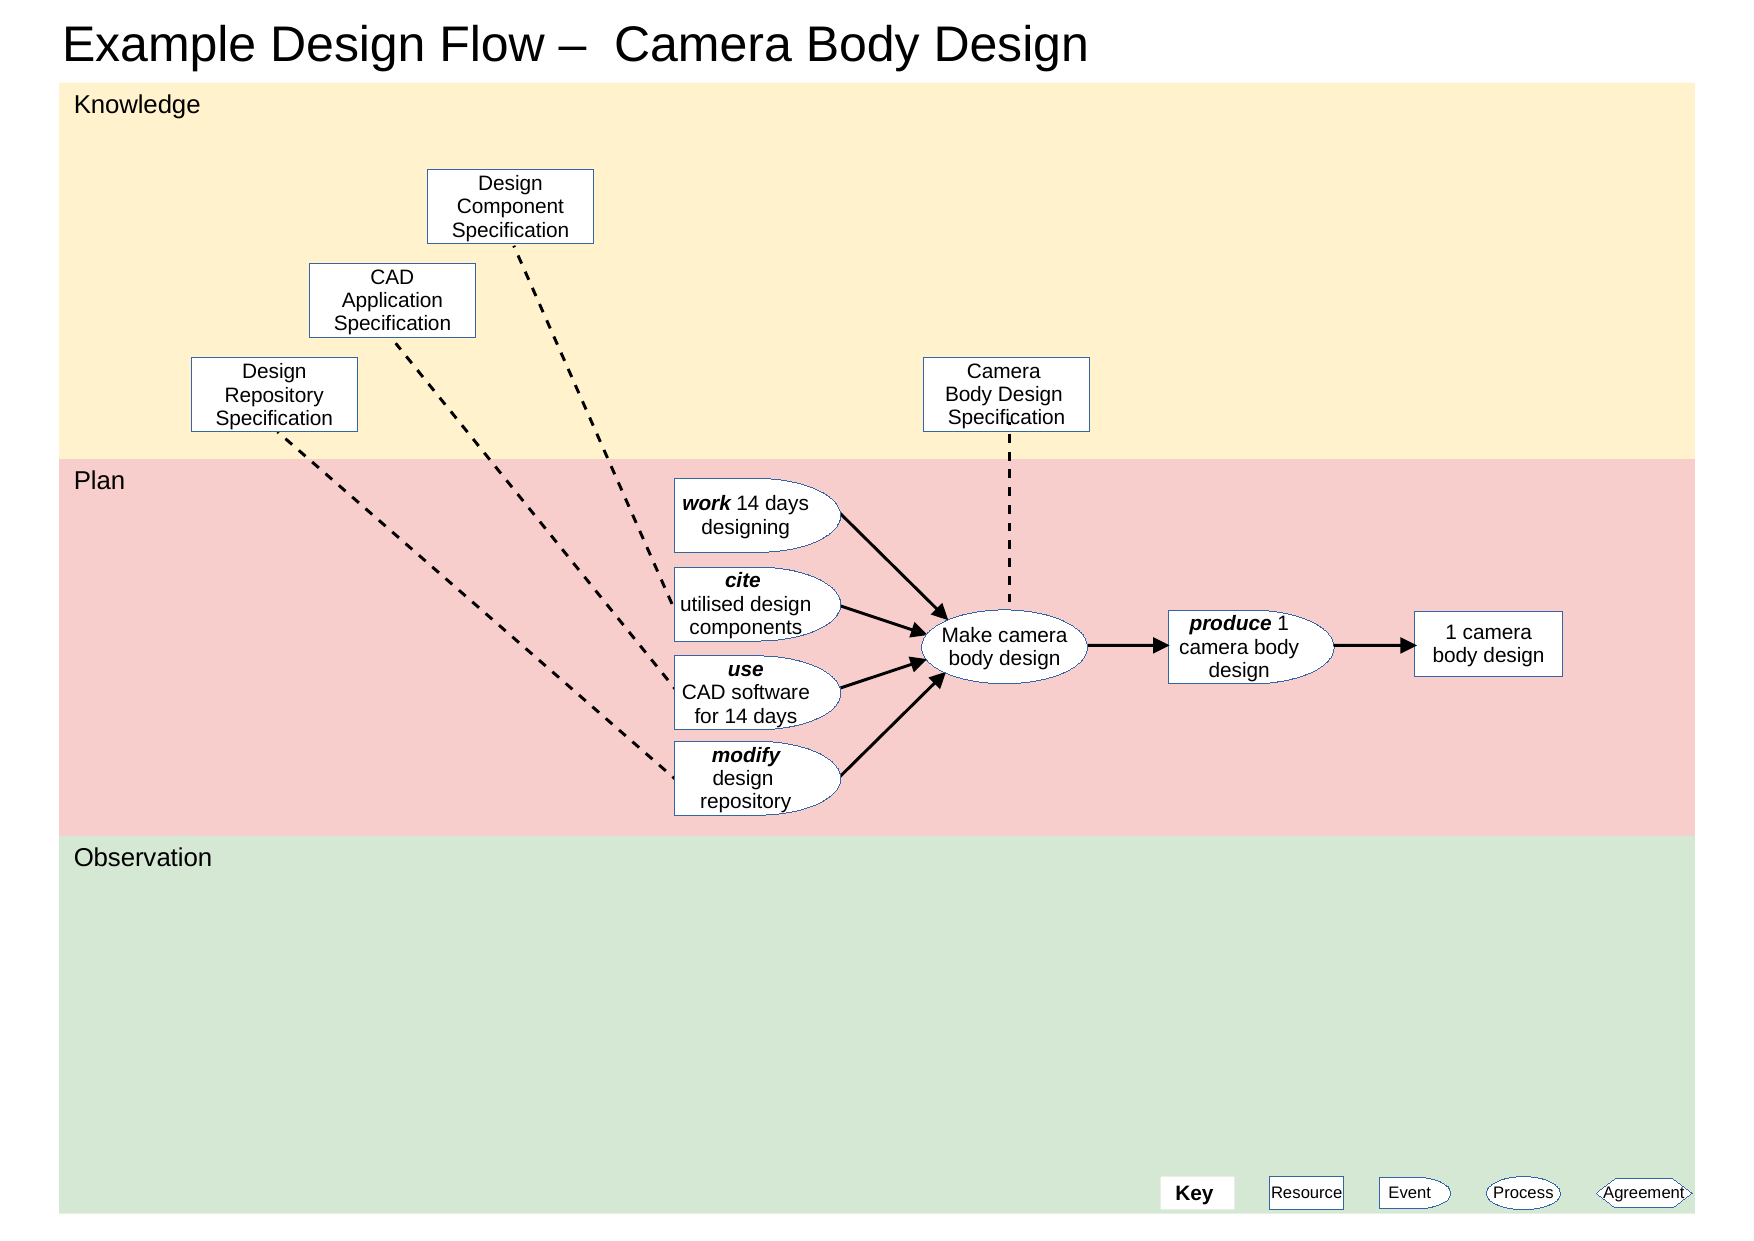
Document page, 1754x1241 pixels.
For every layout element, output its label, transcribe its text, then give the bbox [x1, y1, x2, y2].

text_box Knowledge [59, 136, 1695, 459]
text_box Resource [1269, 1176, 1344, 1210]
text_box Agreement [1596, 1178, 1693, 1208]
text_box Camera Body Design Specification [923, 357, 1090, 432]
text_box CAD Application Specification [309, 263, 476, 338]
text_box Make camera body design [921, 609, 1088, 684]
text_box Example Design Flow – Camera Body Design [47, 8, 1698, 136]
text_box Event [1379, 1177, 1451, 1209]
text_box Design Repository Specification [191, 357, 358, 432]
text_box Key [1160, 1176, 1235, 1210]
text_box modify design repository [674, 741, 841, 816]
text_box Plan [59, 459, 1695, 835]
text_box Design Component Specification [427, 169, 594, 244]
text_box cite utilised design components [674, 567, 841, 642]
text_box use CAD software for 14 days [674, 655, 841, 730]
text_box Process [1486, 1176, 1561, 1210]
text_box work 14 days designing [674, 478, 841, 553]
text_box 1 camera body design [1414, 611, 1563, 677]
text_box Observation [59, 835, 1695, 1214]
text_box produce 1 camera body design [1168, 610, 1335, 684]
